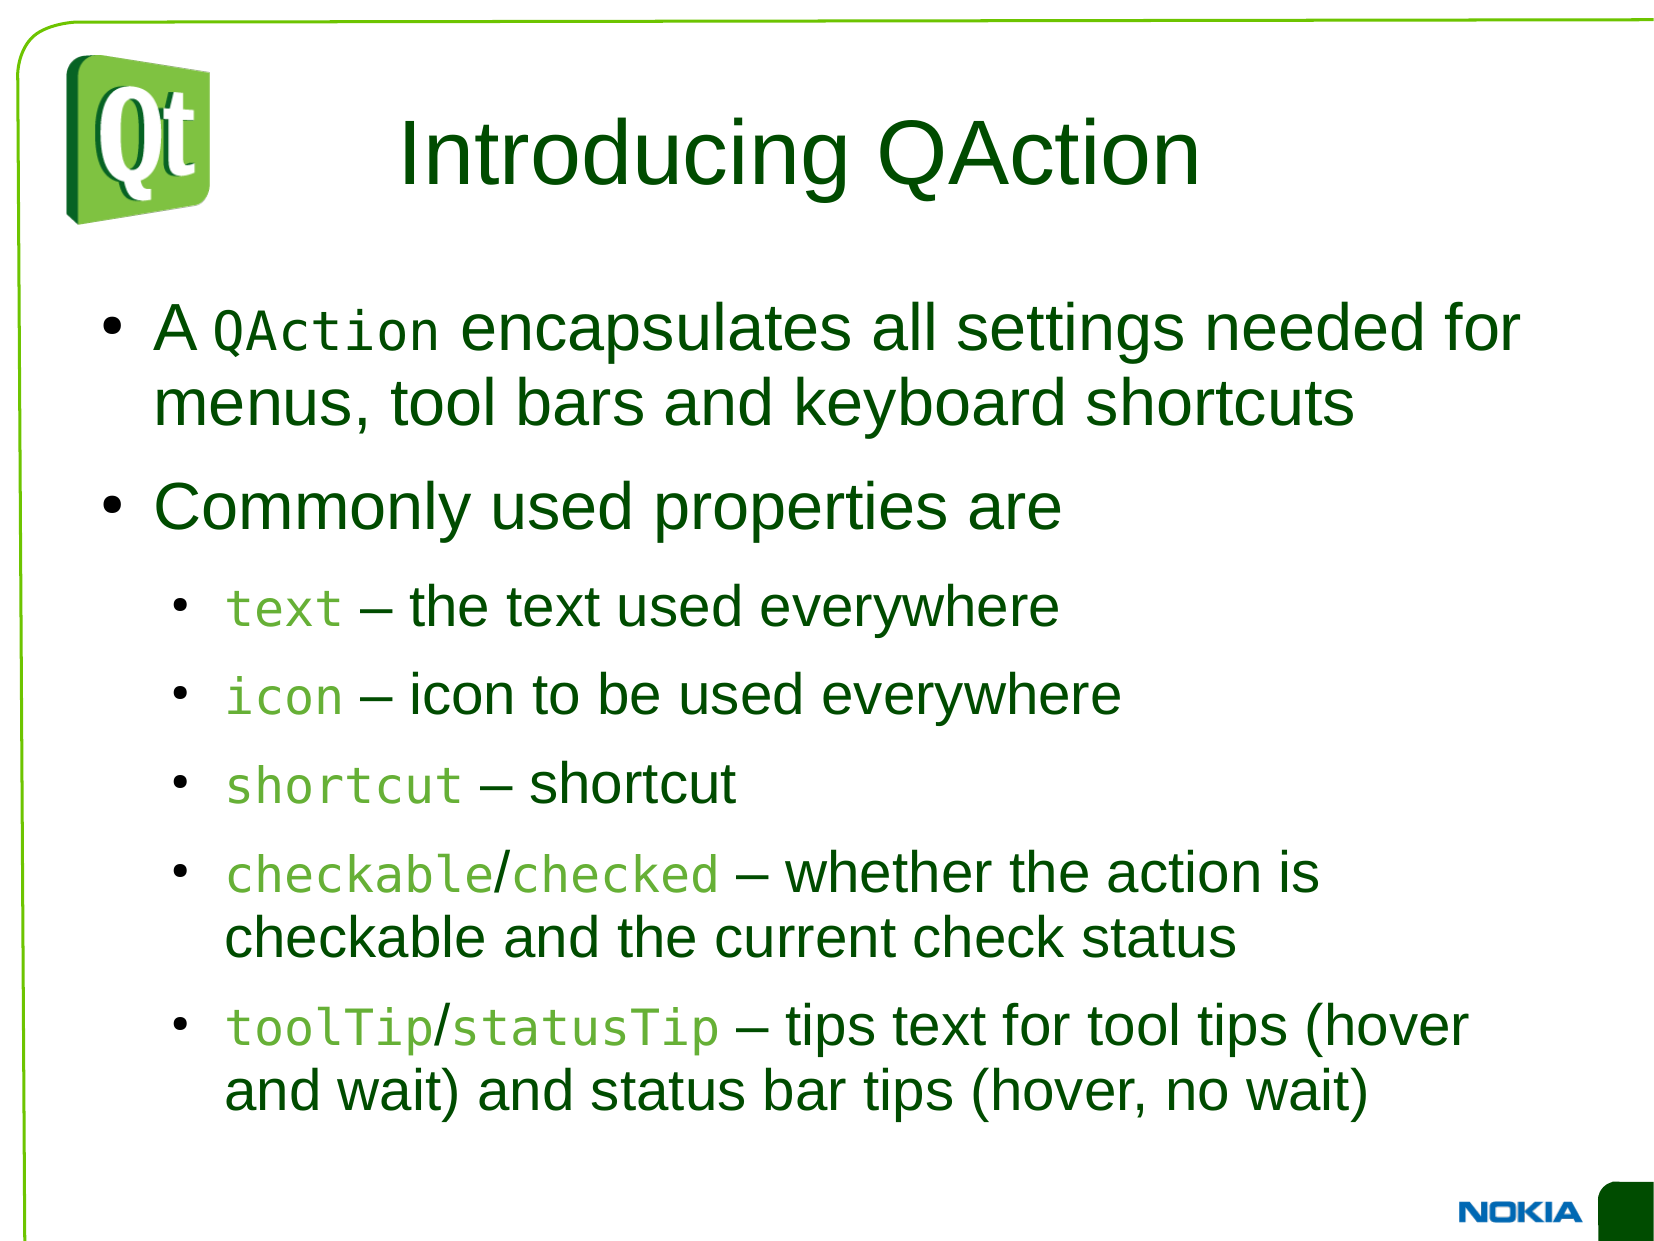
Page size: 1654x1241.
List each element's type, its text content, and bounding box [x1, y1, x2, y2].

list A QAction encapsulates all settings needed for menus, tool bars and keyboard shortcuts Commonly used properties are text – the text used everywhere icon – icon to be used everywhere shortcut – shortcut checkable/checked – whether the action is checkable and the current check status toolTip/statusTip – tips text for tool tips (hover and wait) and status bar tips (hover, no wait) [82, 290, 1571, 1122]
picture [66, 55, 210, 225]
picture [1459, 1201, 1583, 1223]
title Introducing QAction [263, 49, 1339, 257]
